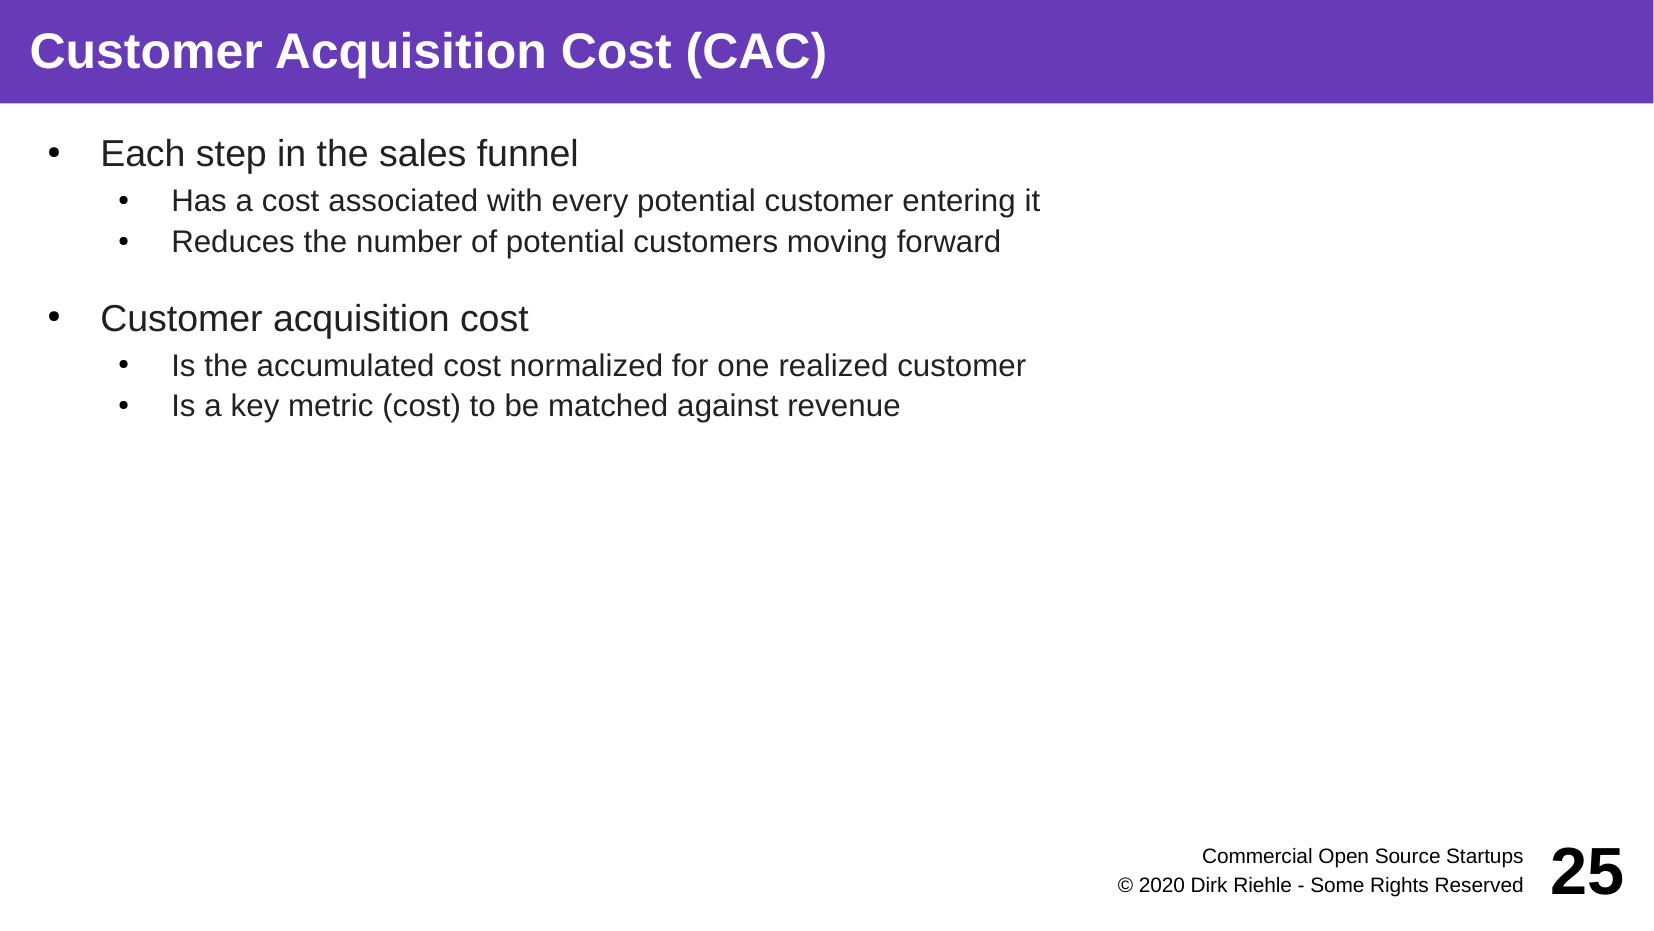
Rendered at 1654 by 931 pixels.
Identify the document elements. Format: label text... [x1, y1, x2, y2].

title Customer Acquisition Cost (CAC) [0, 0, 1654, 104]
list Each step in the sales funnel Has a cost associated with every potential customer entering it Reduces the number of potential customers moving forward Customer acquisition cost Is the accumulated cost normalized for one realized customer Is a key metric (cost) to be matched against revenue [29, 132, 1625, 813]
